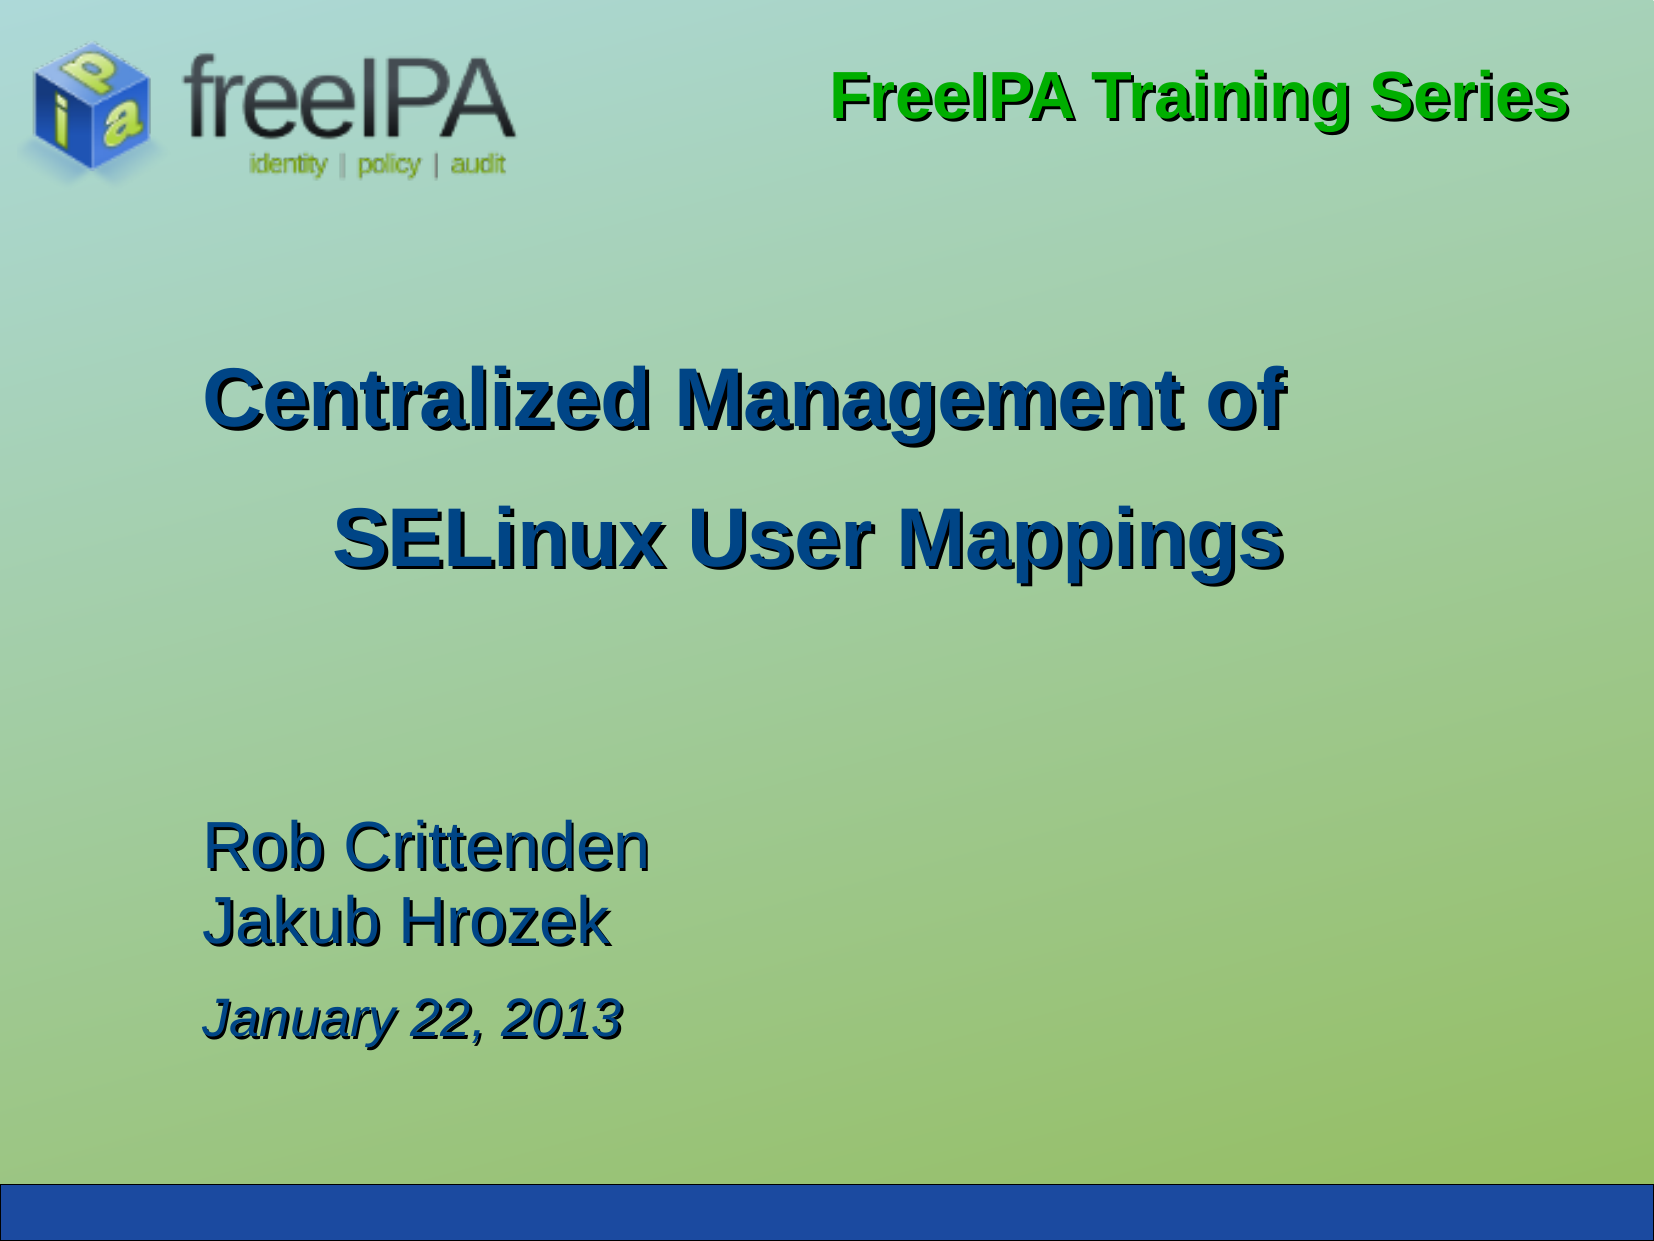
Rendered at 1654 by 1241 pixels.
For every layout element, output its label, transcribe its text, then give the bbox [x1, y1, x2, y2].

text_box Centralized Management of SELinux User Mappings Rob Crittenden Jakub Hrozek January 22, 2013 [187, 297, 1556, 1101]
picture [17, 35, 528, 193]
